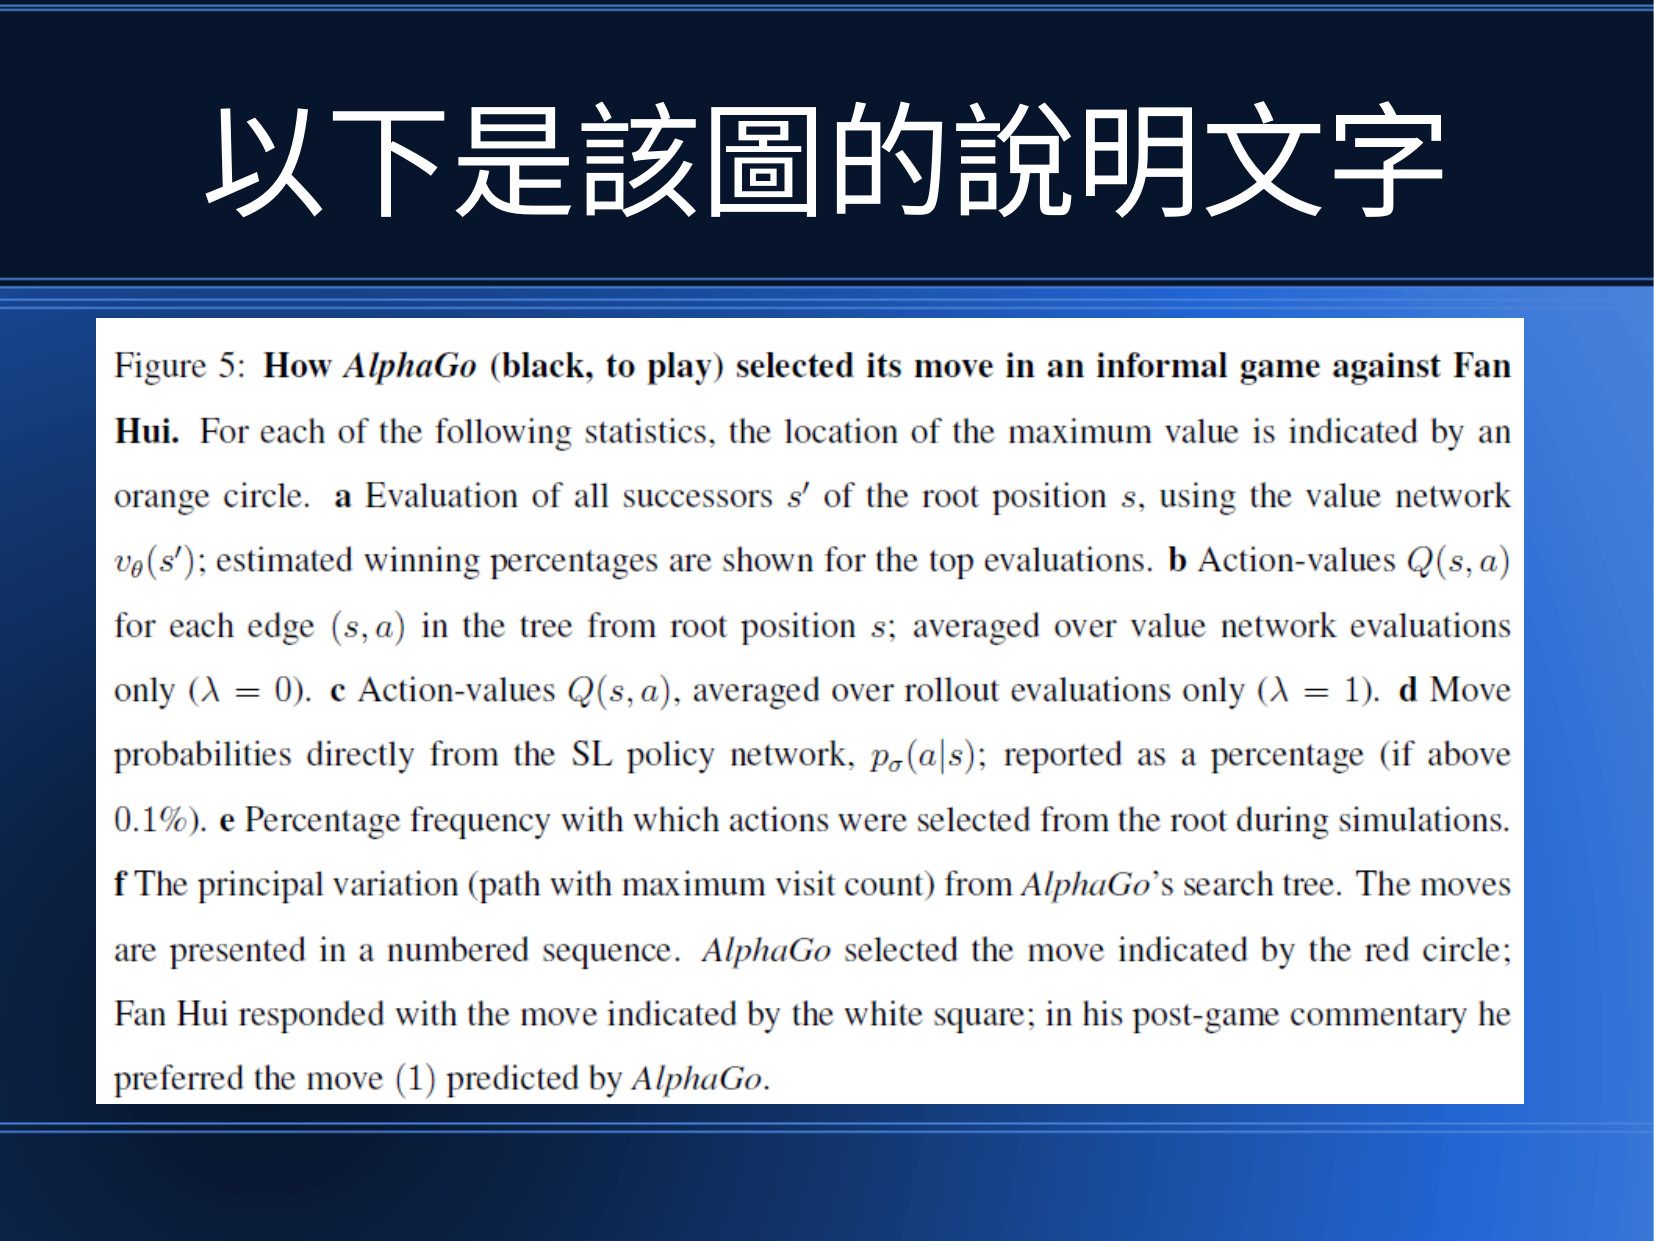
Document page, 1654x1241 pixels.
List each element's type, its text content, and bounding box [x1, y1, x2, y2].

picture [0, 0, 1654, 1241]
title 以下是該圖的說明文字 [82, 49, 1571, 257]
